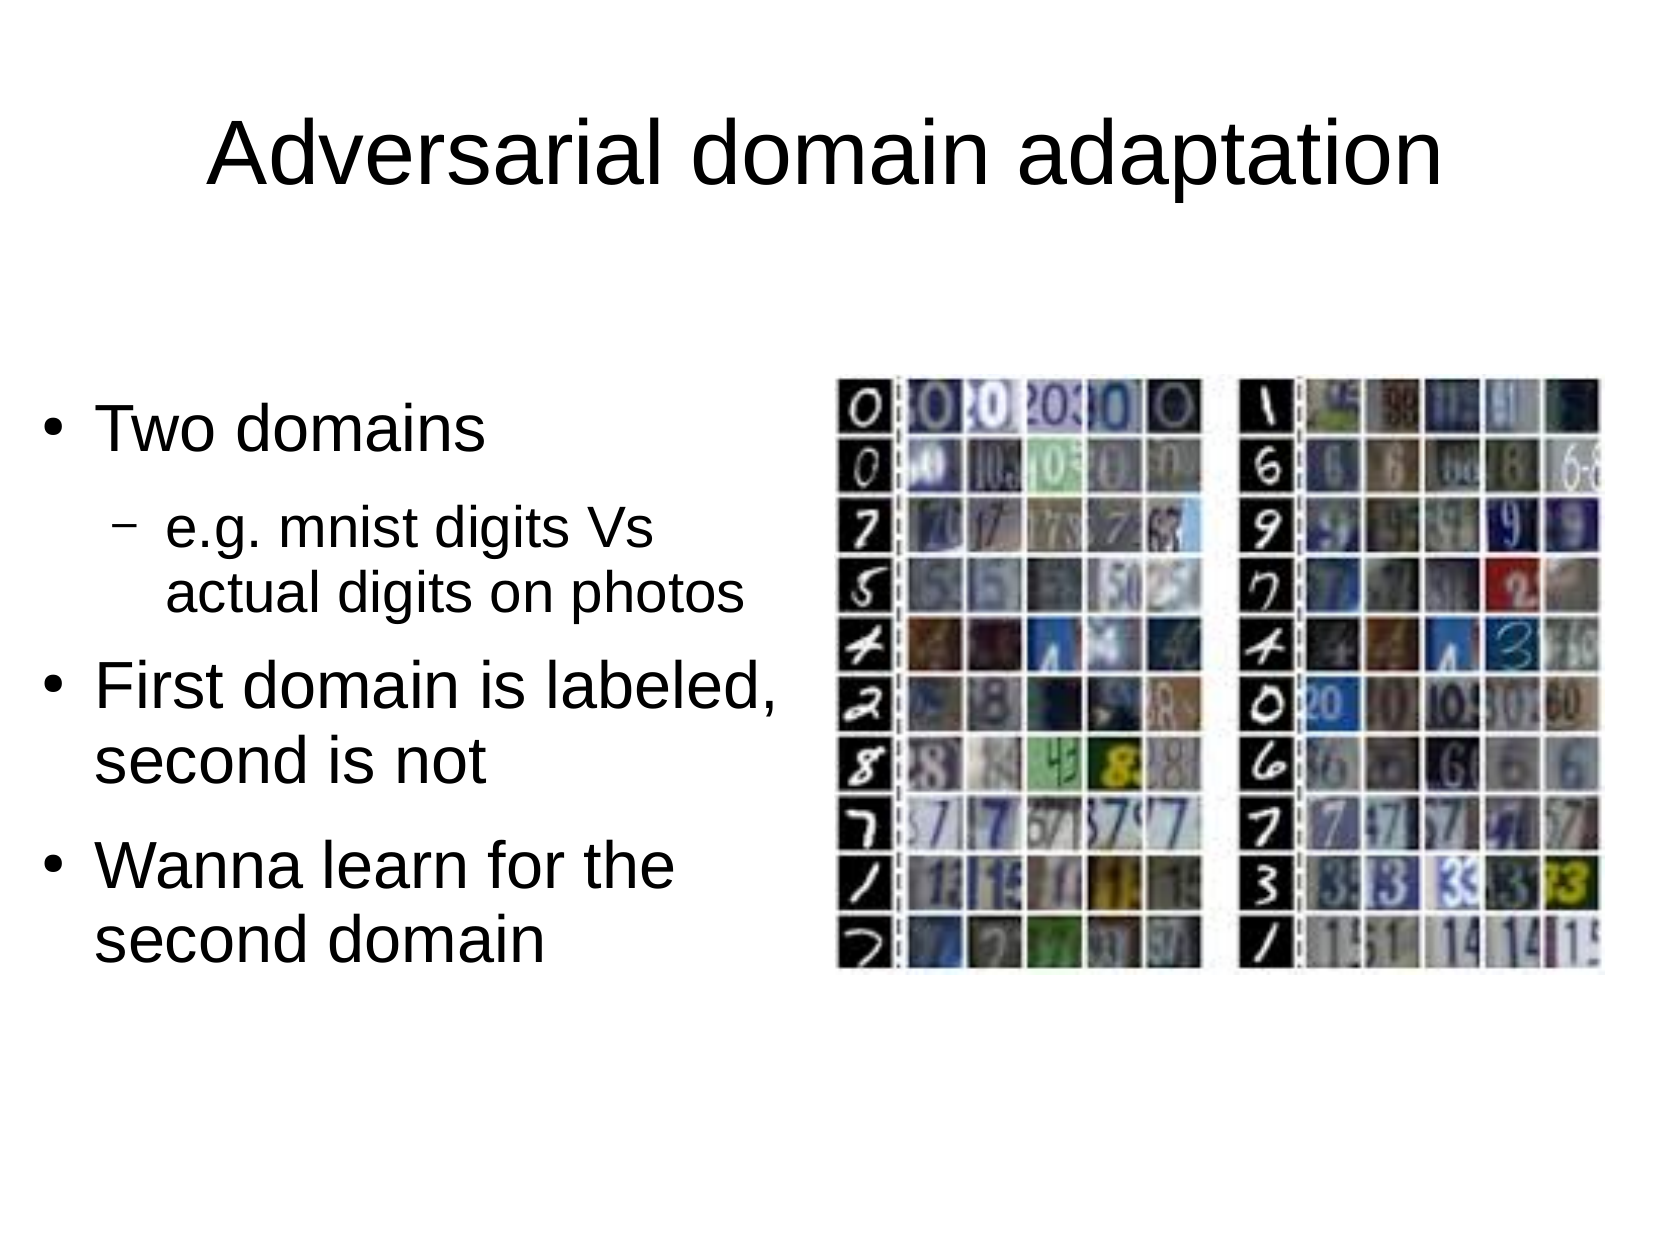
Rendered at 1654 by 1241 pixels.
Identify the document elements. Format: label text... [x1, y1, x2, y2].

title Adversarial domain adaptation [82, 49, 1571, 257]
picture [834, 374, 1605, 976]
list Two domains e.g. mnist digits Vs actual digits on photos First domain is labeled, second is not Wanna learn for the second domain [23, 390, 826, 1110]
